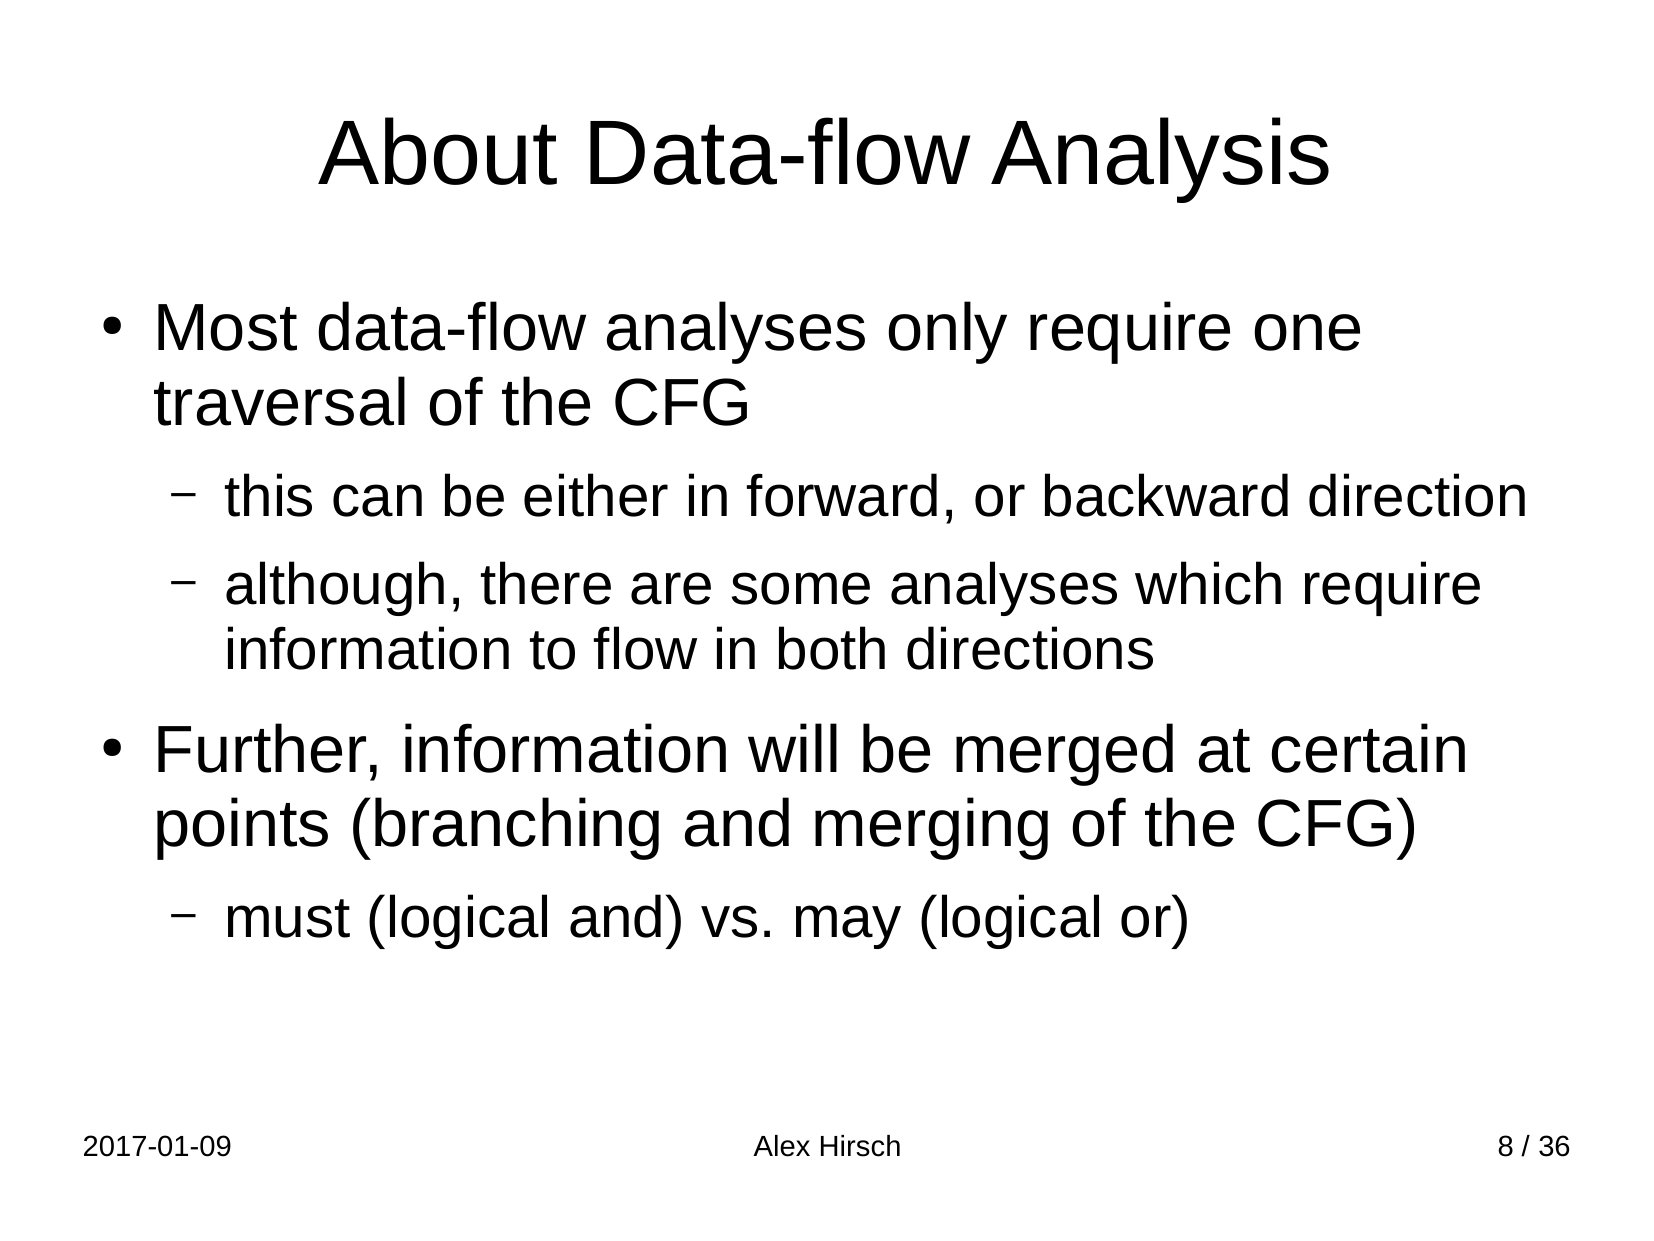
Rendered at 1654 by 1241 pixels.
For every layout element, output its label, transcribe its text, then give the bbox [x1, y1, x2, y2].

title About Data-flow Analysis [82, 49, 1571, 257]
list Most data-flow analyses only require one traversal of the CFG this can be either in forward, or backward direction although, there are some analyses which require information to flow in both directions Further, information will be merged at certain points (branching and merging of the CFG) must (logical and) vs. may (logical or) [82, 290, 1571, 1010]
